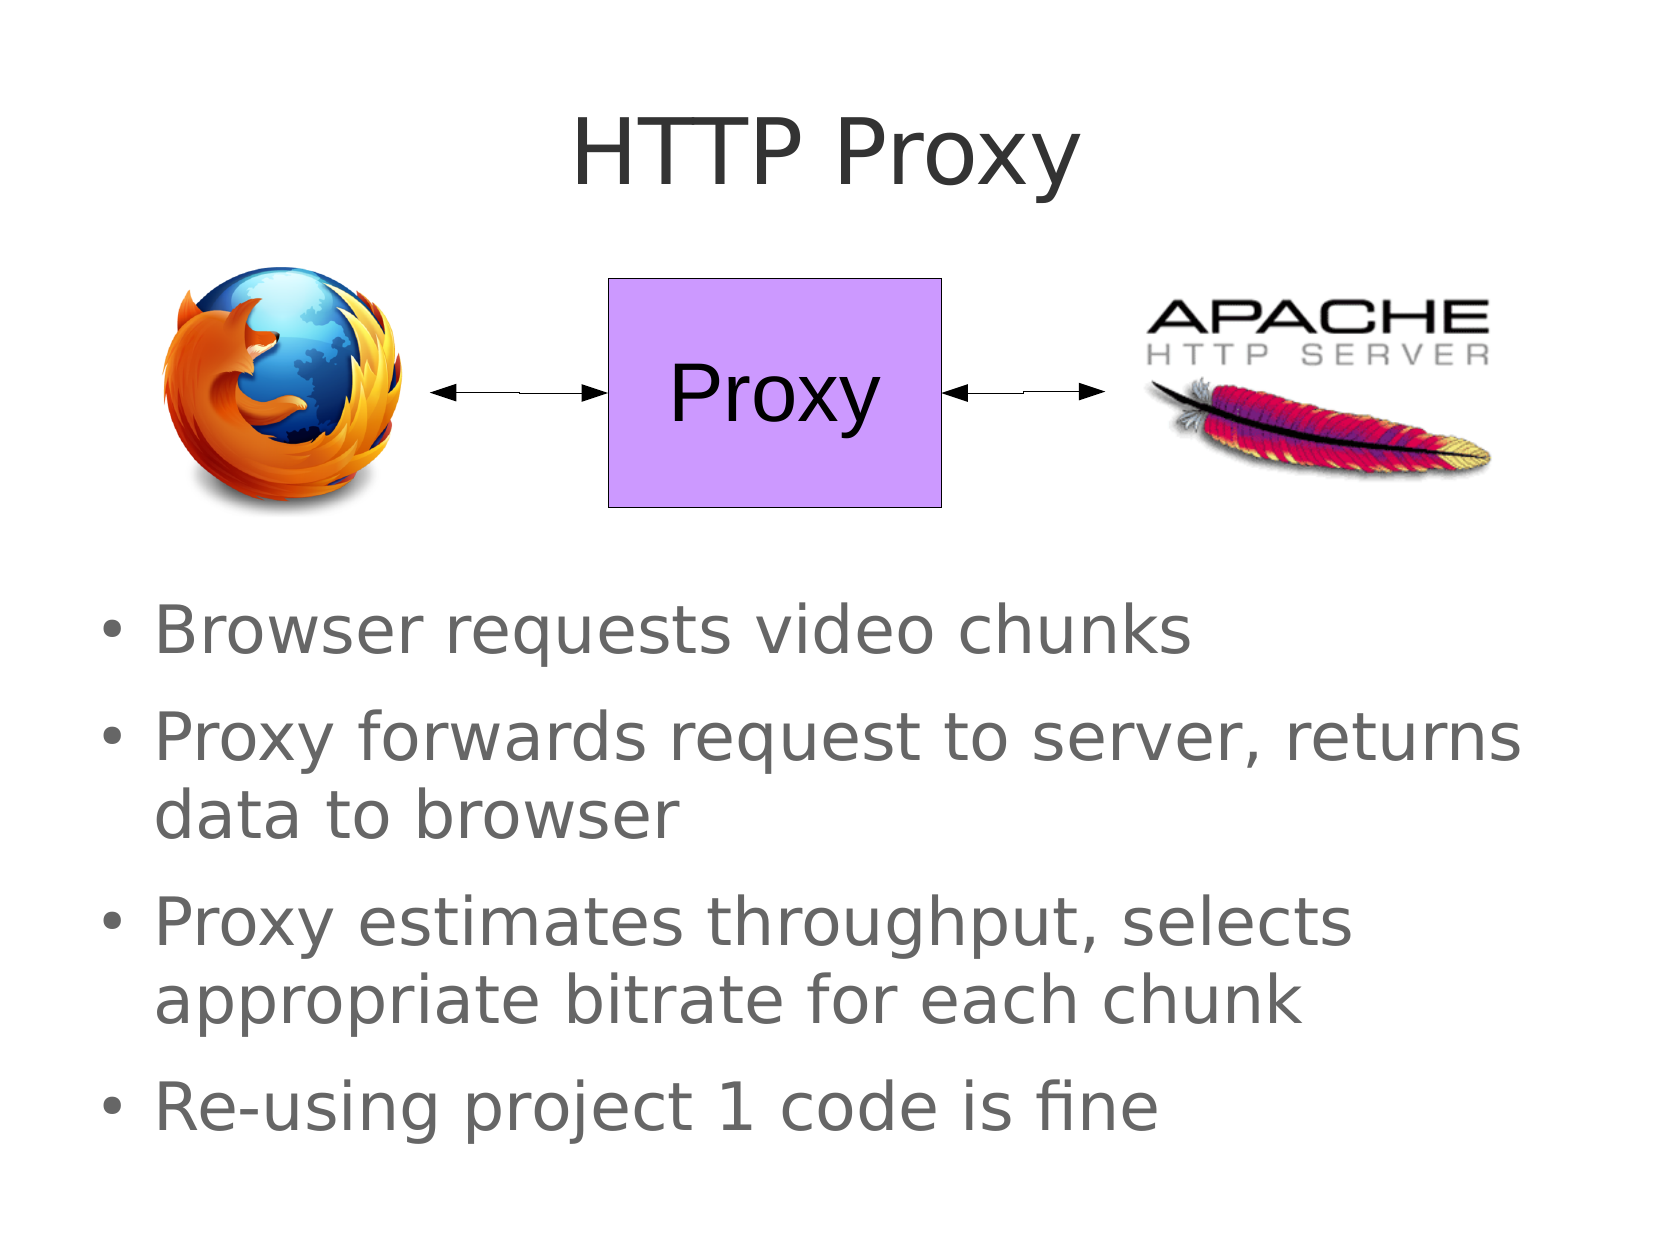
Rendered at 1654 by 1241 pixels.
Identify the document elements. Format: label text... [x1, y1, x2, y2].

picture [134, 244, 430, 541]
picture [1105, 244, 1533, 539]
title HTTP Proxy [82, 49, 1571, 257]
text_box Proxy [608, 278, 942, 508]
list Browser requests video chunks Proxy forwards request to server, returns data to browser Proxy estimates throughput, selects appropriate bitrate for each chunk Re-using project 1 code is fine [82, 591, 1571, 1203]
